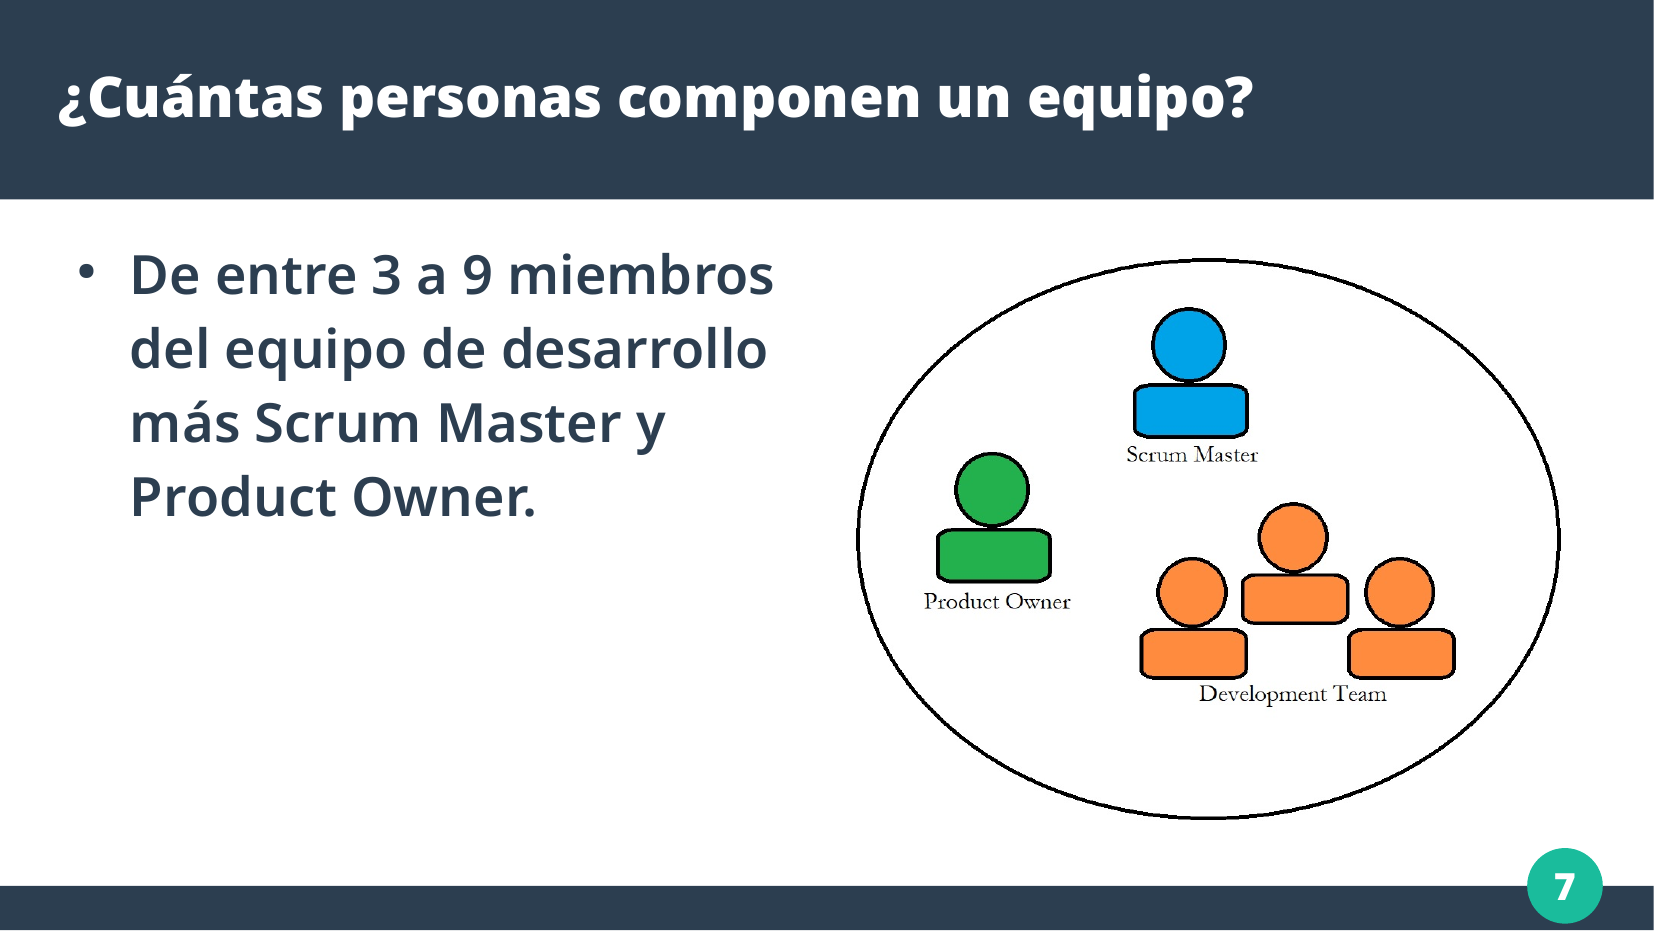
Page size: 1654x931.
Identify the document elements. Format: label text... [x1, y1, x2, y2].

title ¿Cuántas personas componen un equipo? [59, 37, 1595, 155]
list De entre 3 a 9 miembros del equipo de desarrollo más Scrum Master y Product Owner. [59, 236, 809, 864]
picture [845, 254, 1565, 829]
